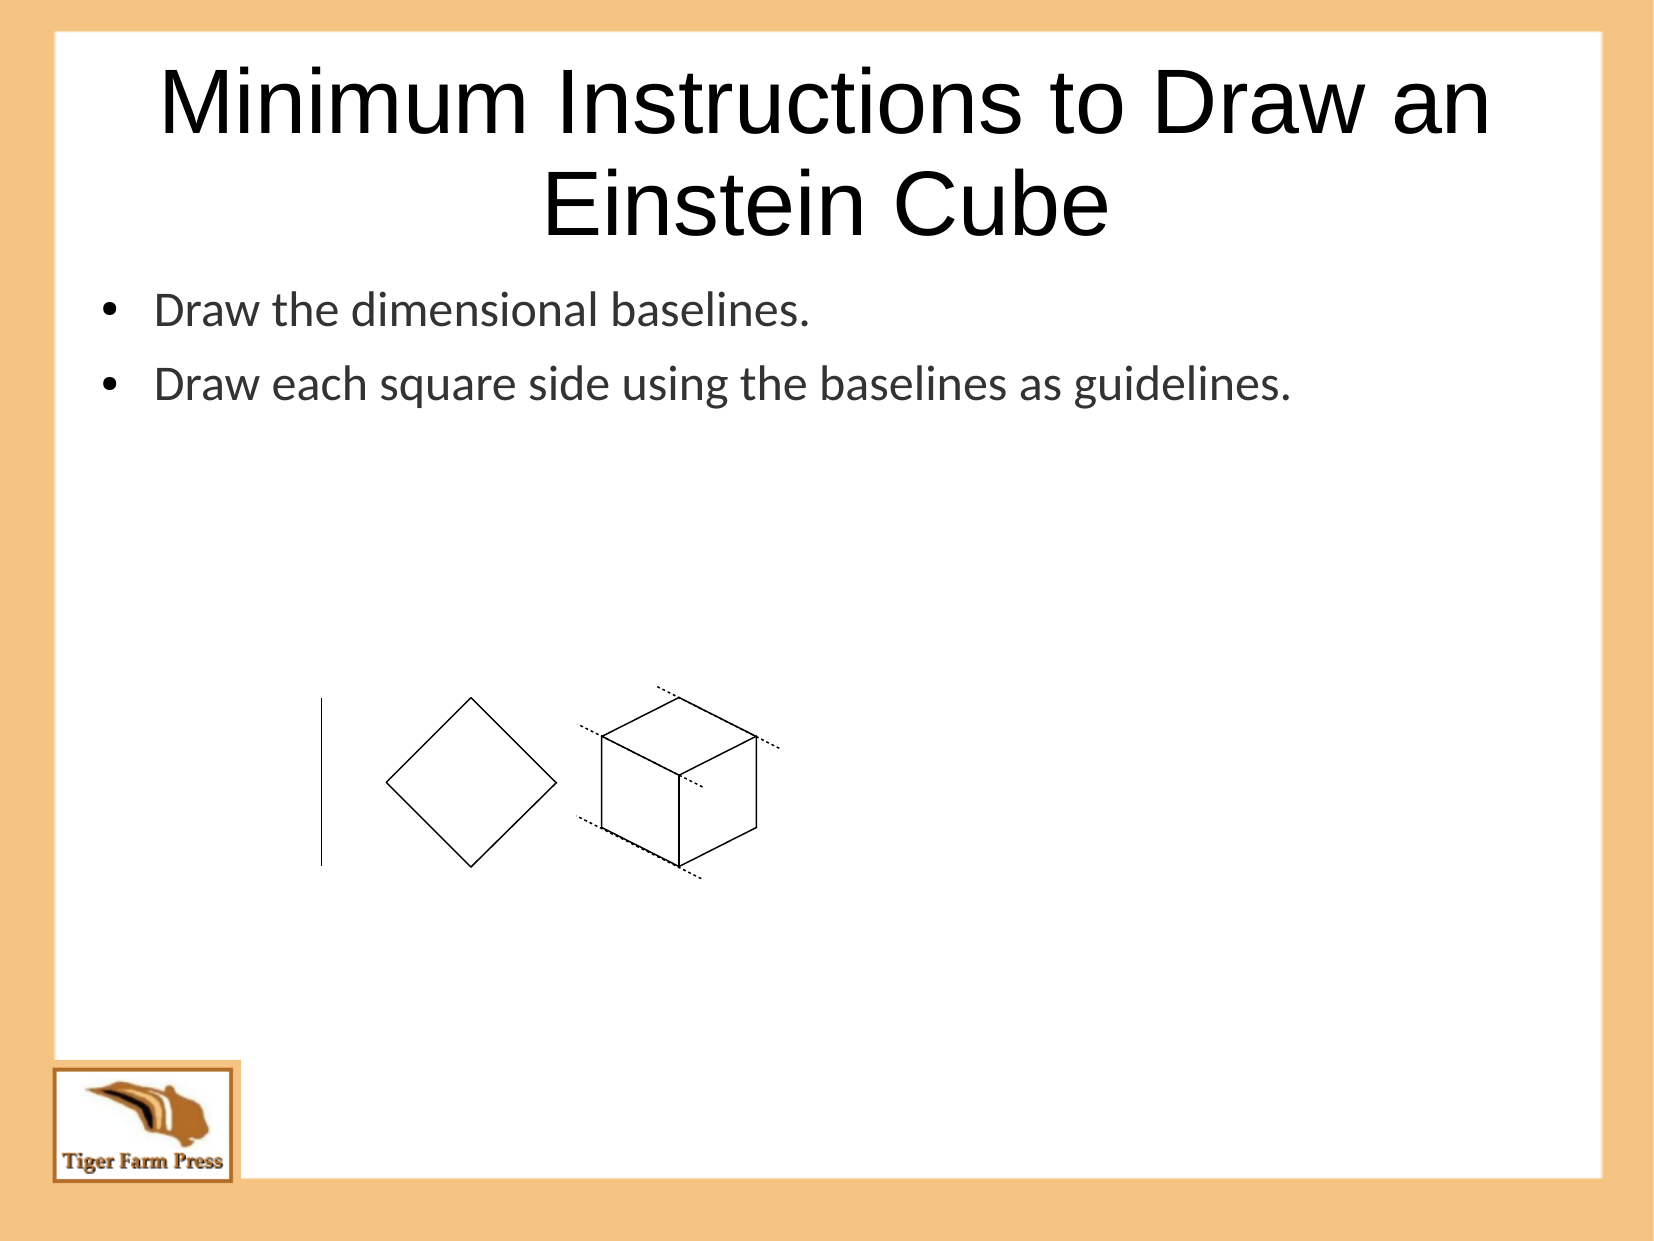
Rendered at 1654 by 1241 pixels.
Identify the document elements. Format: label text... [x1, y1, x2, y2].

title Minimum Instructions to Draw an Einstein Cube [82, 49, 1571, 257]
list Draw the dimensional baselines. Draw each square side using the baselines as guidelines. [83, 290, 1572, 1109]
picture [0, 0, 1654, 1241]
